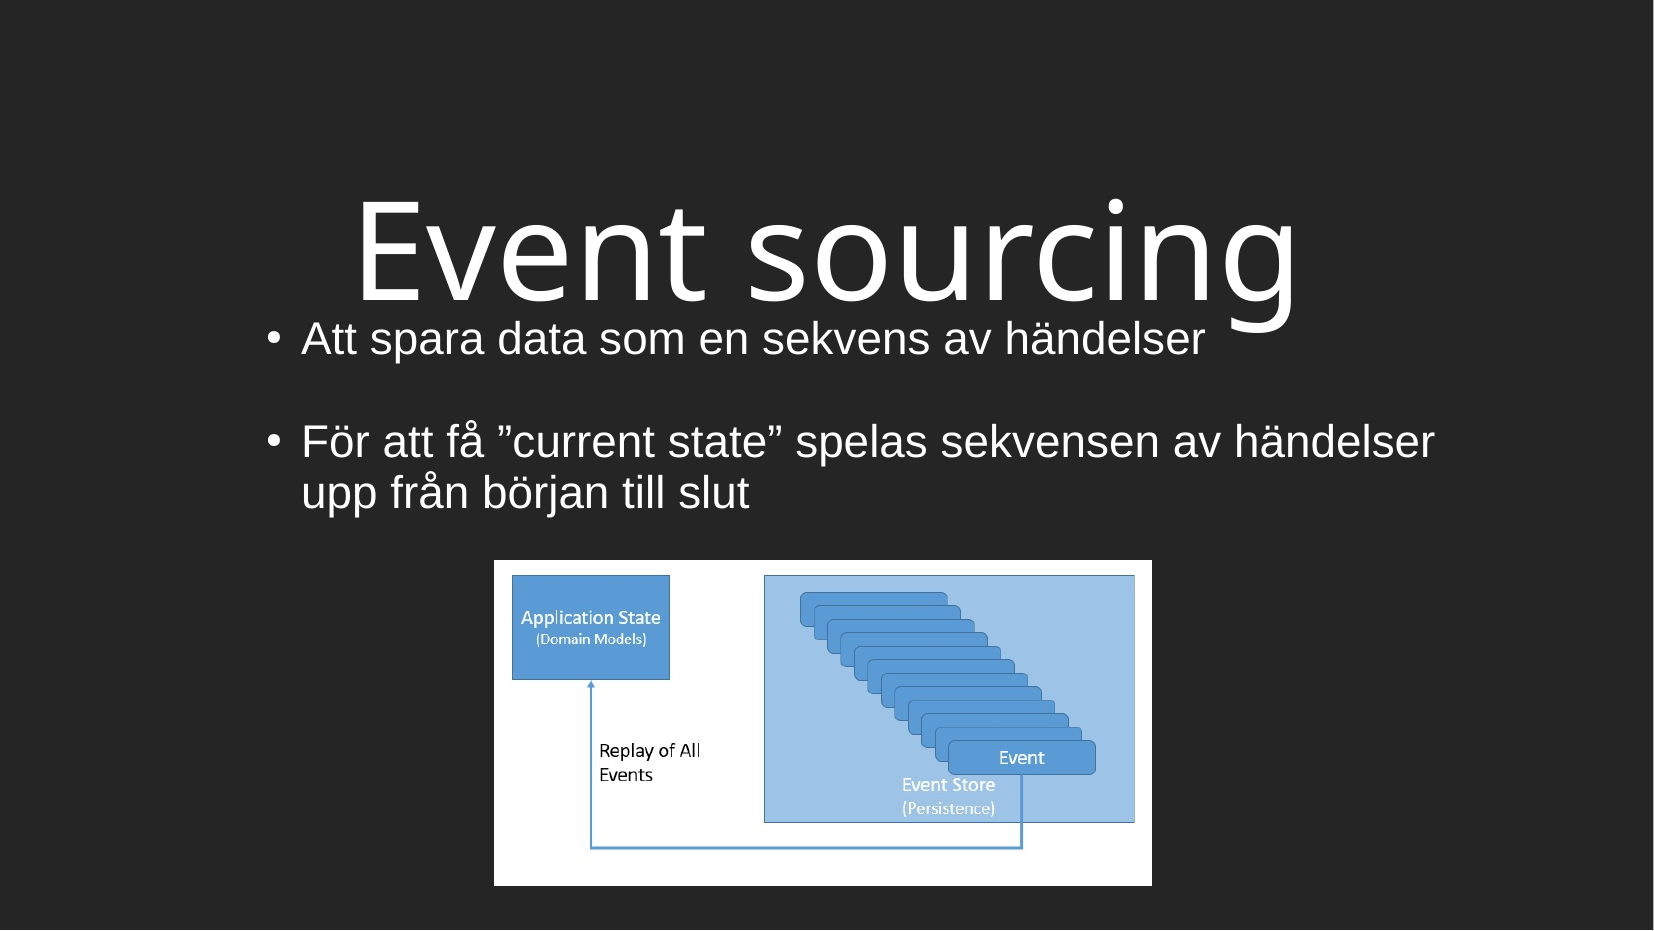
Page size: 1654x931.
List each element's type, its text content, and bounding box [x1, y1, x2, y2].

picture [494, 560, 1152, 886]
title Event sourcing [82, 140, 1571, 355]
text_box Att spara data som en sekvens av händelser För att få ”current state” spelas sekvensen av händelser upp från början till slut [265, 313, 1536, 575]
